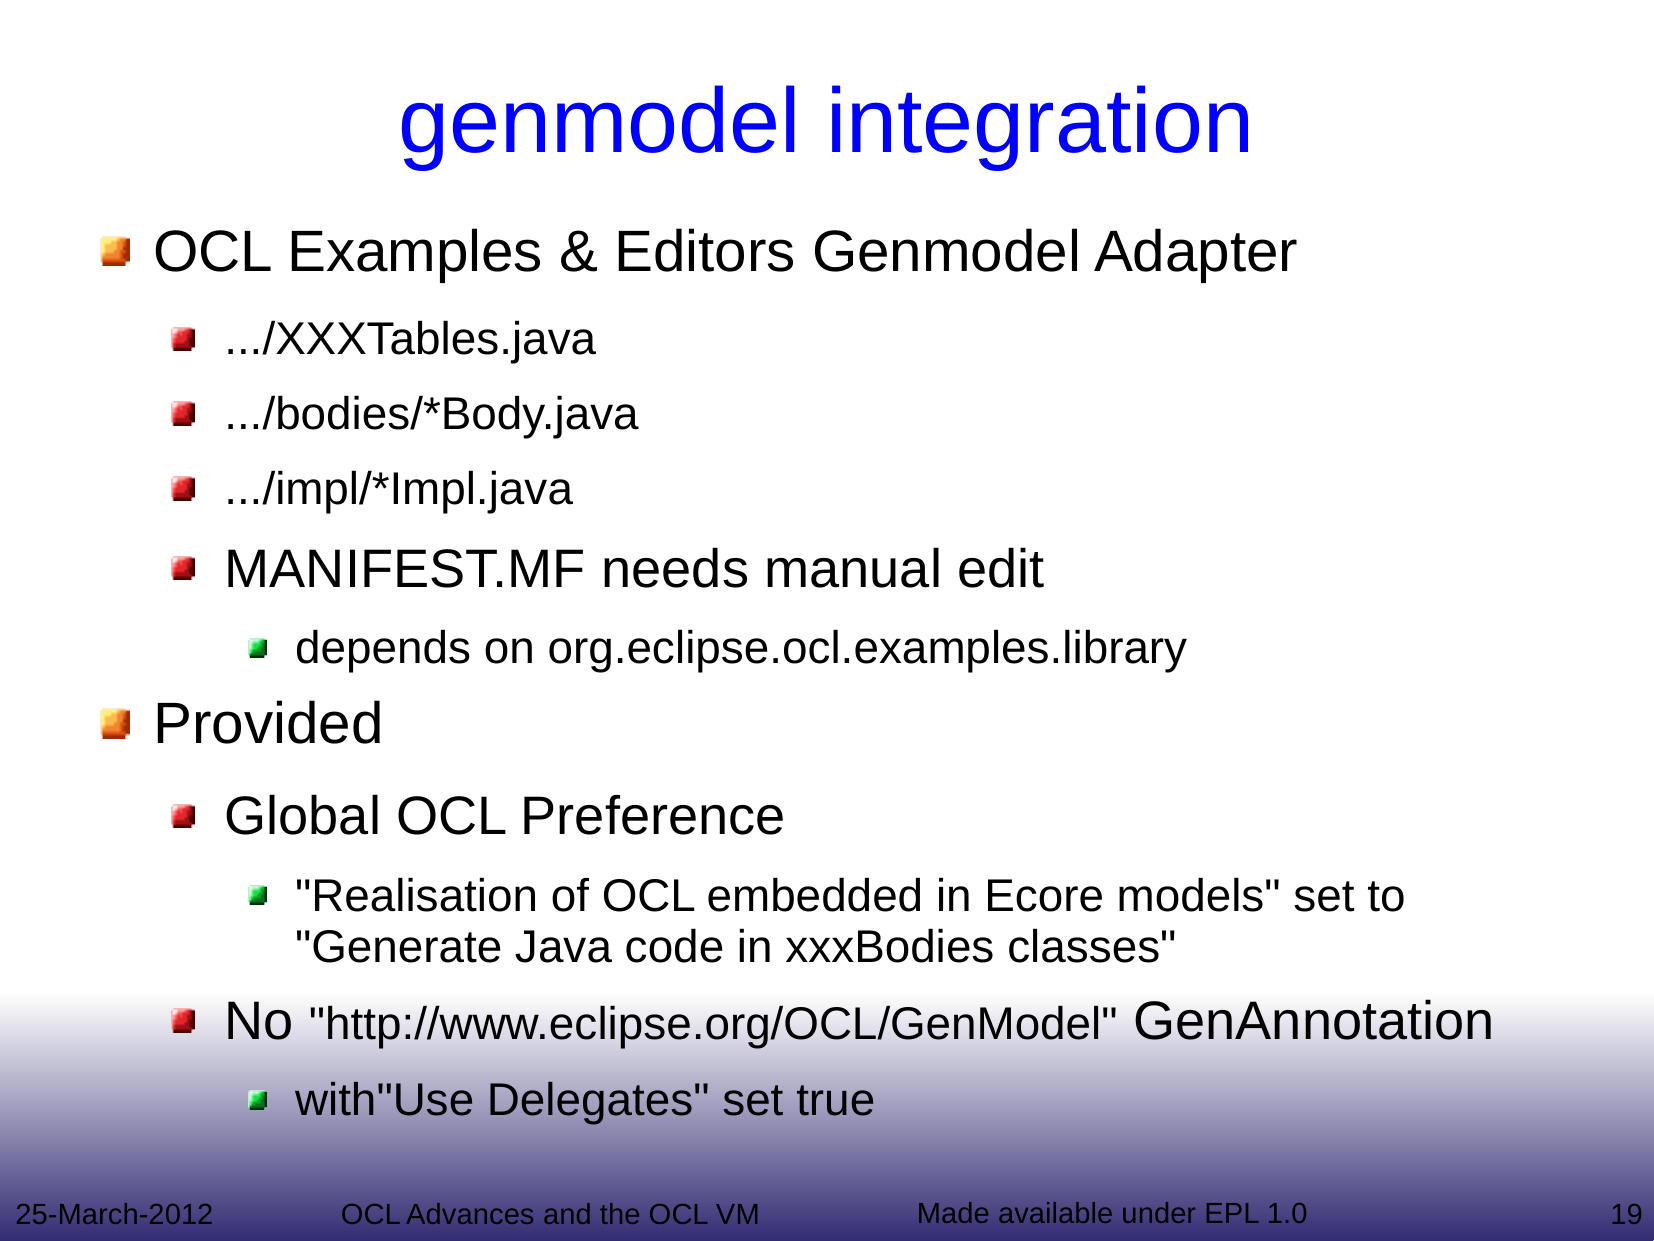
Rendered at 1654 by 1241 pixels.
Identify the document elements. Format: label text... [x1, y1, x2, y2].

title genmodel integration [82, 49, 1571, 192]
list OCL Examples & Editors Genmodel Adapter .../XXXTables.java .../bodies/*Body.java .../impl/*Impl.java MANIFEST.MF needs manual edit depends on org.eclipse.ocl.examples.library Provided Global OCL Preference "Realisation of OCL embedded in Ecore models" set to "Generate Java code in xxxBodies classes" No "http://www.eclipse.org/OCL/GenModel" GenAnnotation with"Use Delegates" set true [82, 218, 1571, 1148]
